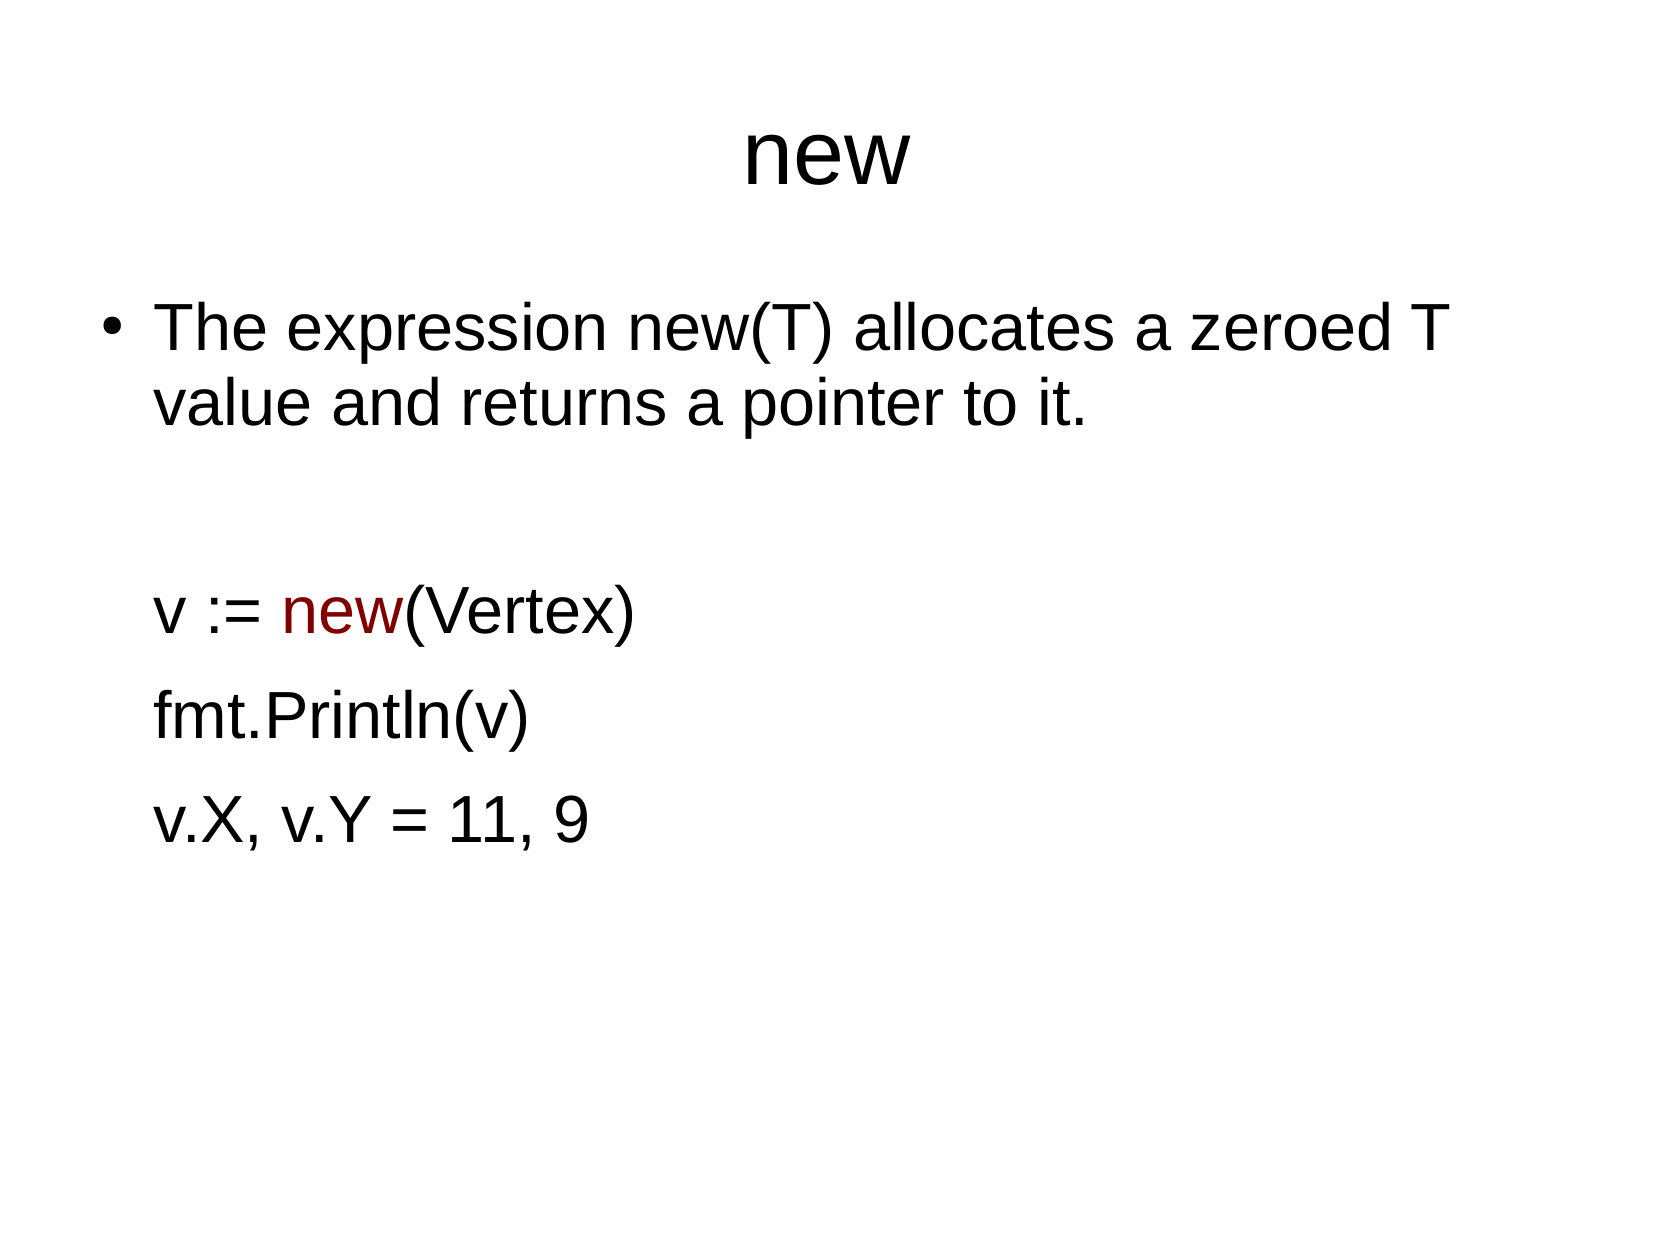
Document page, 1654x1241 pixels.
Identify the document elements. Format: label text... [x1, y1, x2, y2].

list The expression new(T) allocates a zeroed T value and returns a pointer to it. v := new(Vertex) fmt.Println(v) v.X, v.Y = 11, 9 [82, 290, 1538, 1010]
title new [82, 49, 1571, 257]
